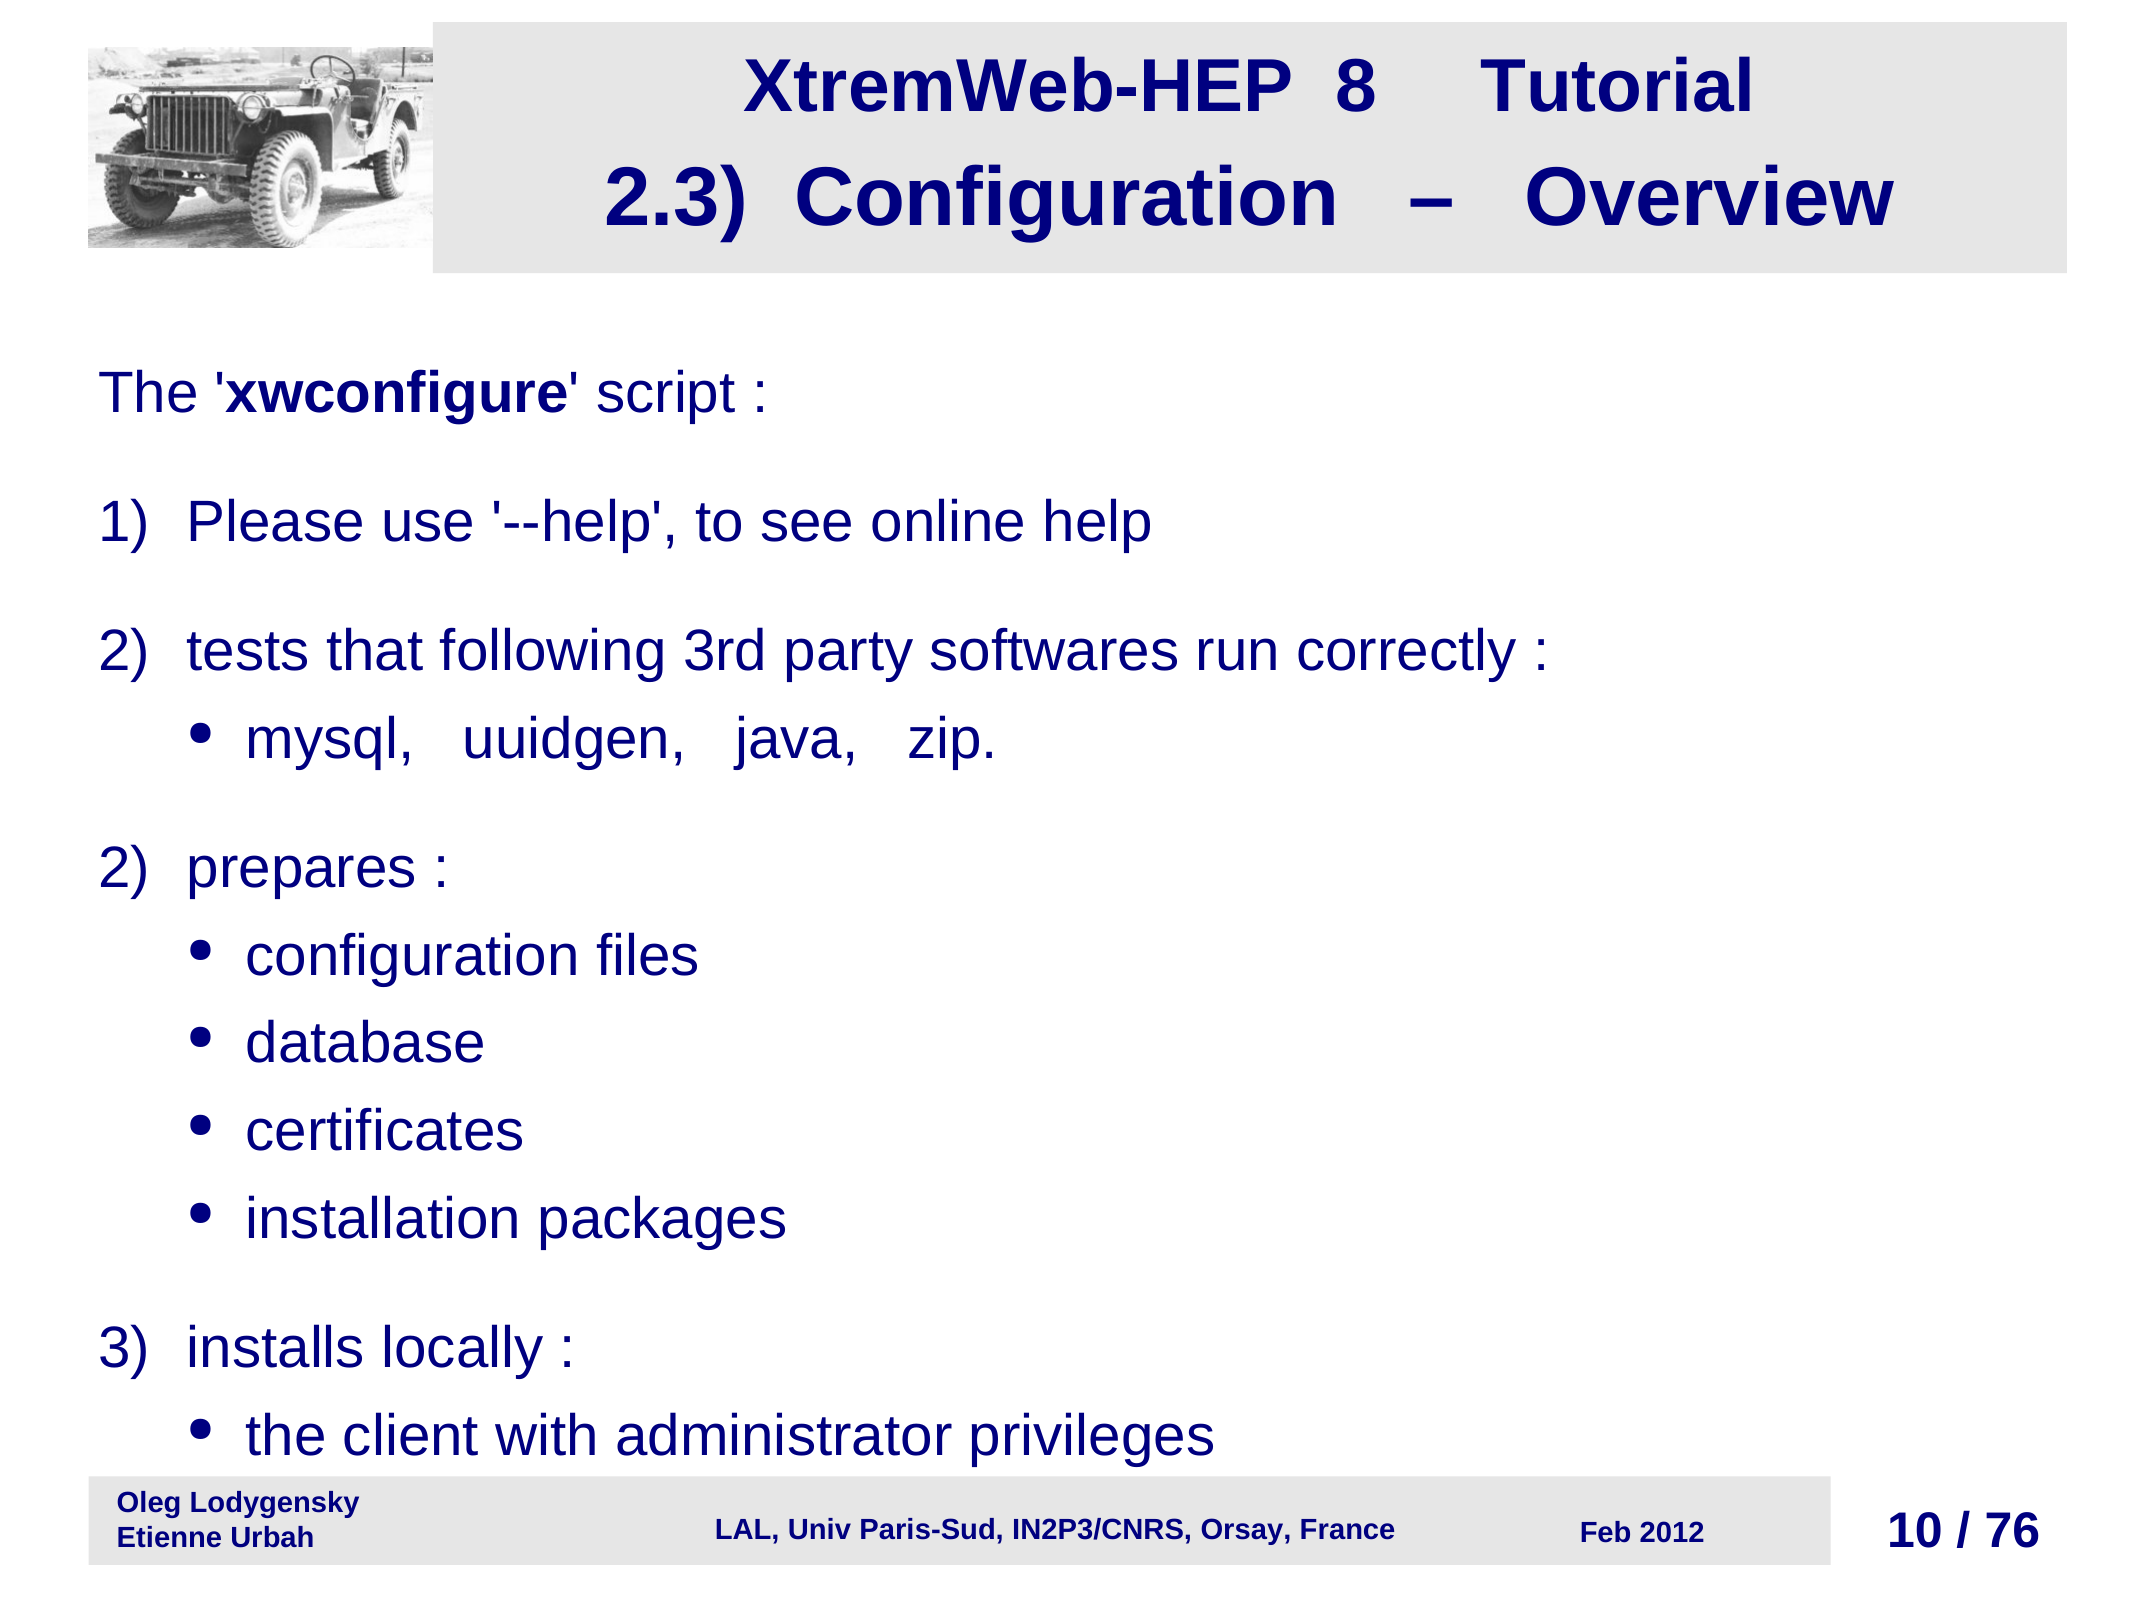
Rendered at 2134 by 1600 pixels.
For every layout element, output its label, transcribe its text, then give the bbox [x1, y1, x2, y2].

text_box The 'xwconfigure' script : Please use '--help', to see online help tests that following 3rd party softwares run correctly : mysql, uuidgen, java, zip. prepares : configuration files database certificates installation packages installs locally : the client with administrator privileges [88, 354, 2067, 1419]
title 2.3) Configuration – Overview [442, 118, 2067, 266]
picture [88, 47, 433, 248]
